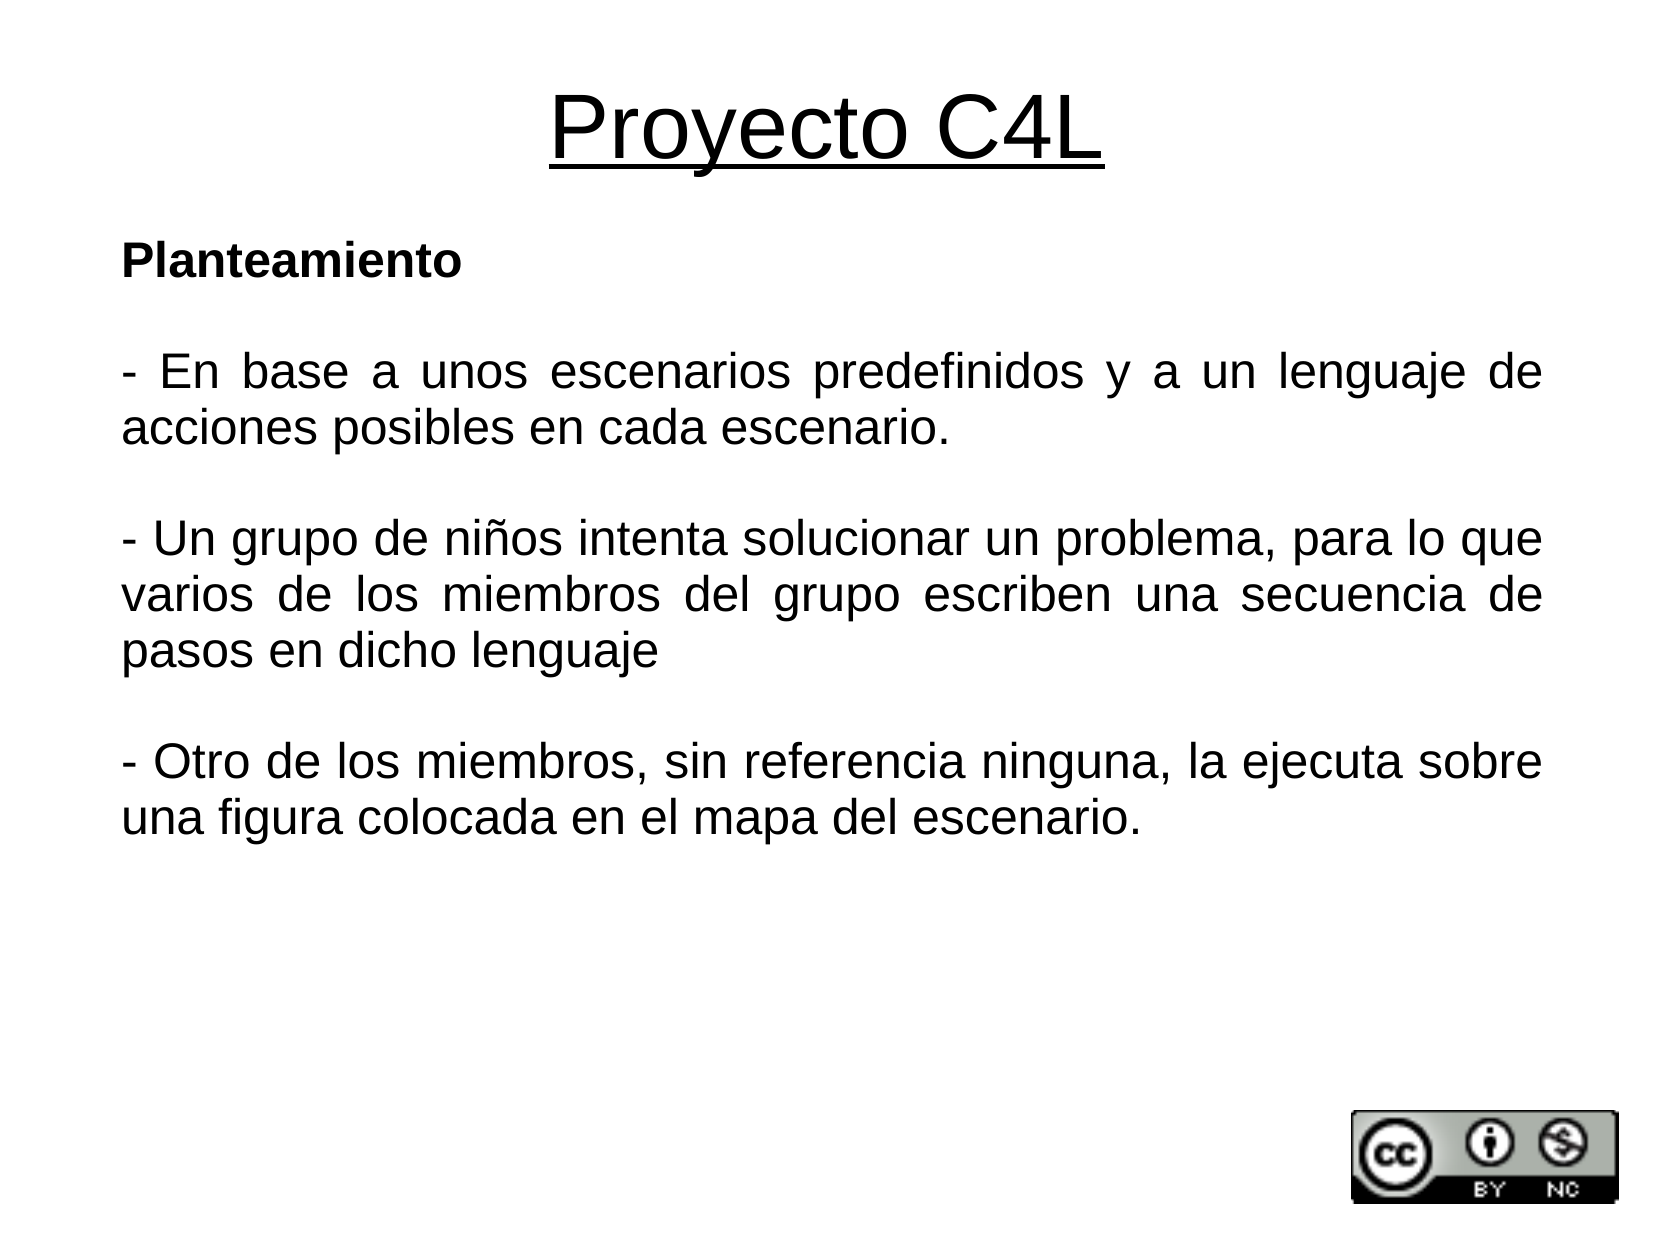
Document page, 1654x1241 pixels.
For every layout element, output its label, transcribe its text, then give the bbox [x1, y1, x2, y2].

title Proyecto C4L [82, 23, 1571, 231]
picture [1351, 1110, 1619, 1204]
text_box Planteamiento - En base a unos escenarios predefinidos y a un lenguaje de acciones posibles en cada escenario. - Un grupo de niños intenta solucionar un problema, para lo que varios de los miembros del grupo escriben una secuencia de pasos en dicho lenguaje - Otro de los miembros, sin referencia ninguna, la ejecuta sobre una figura colocada en el mapa del escenario. [106, 224, 1560, 1052]
